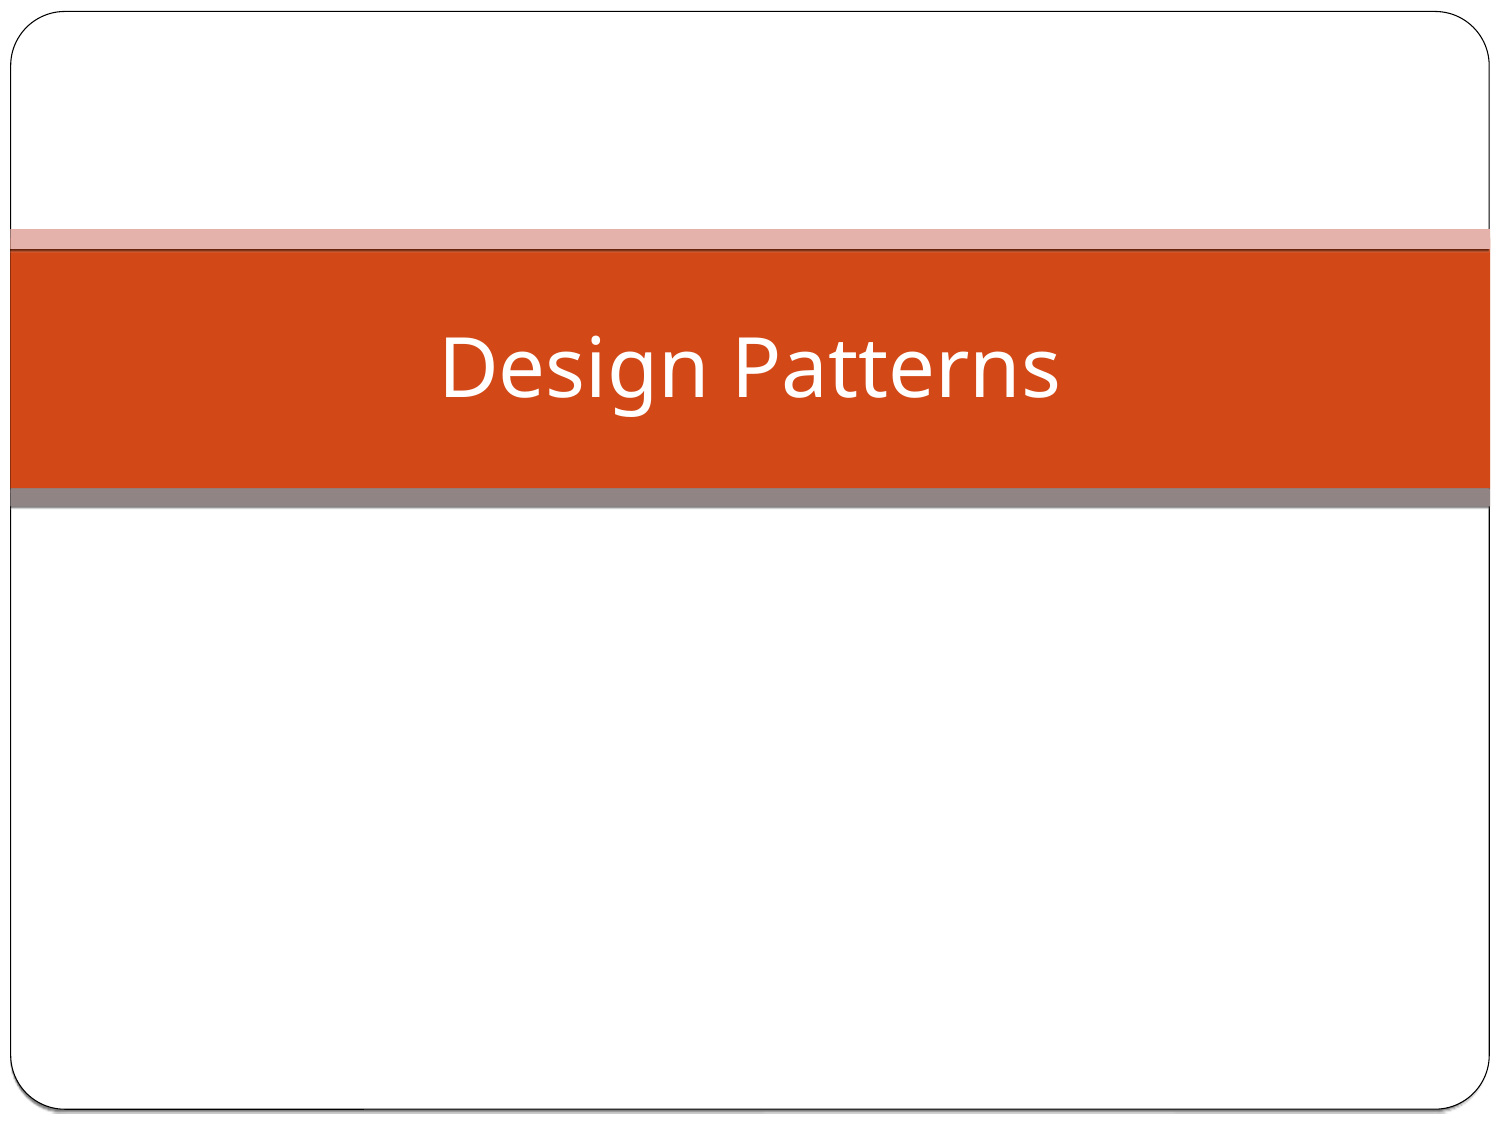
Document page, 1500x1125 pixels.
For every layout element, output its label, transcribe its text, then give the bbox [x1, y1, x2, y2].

title Design Patterns [75, 247, 1425, 489]
